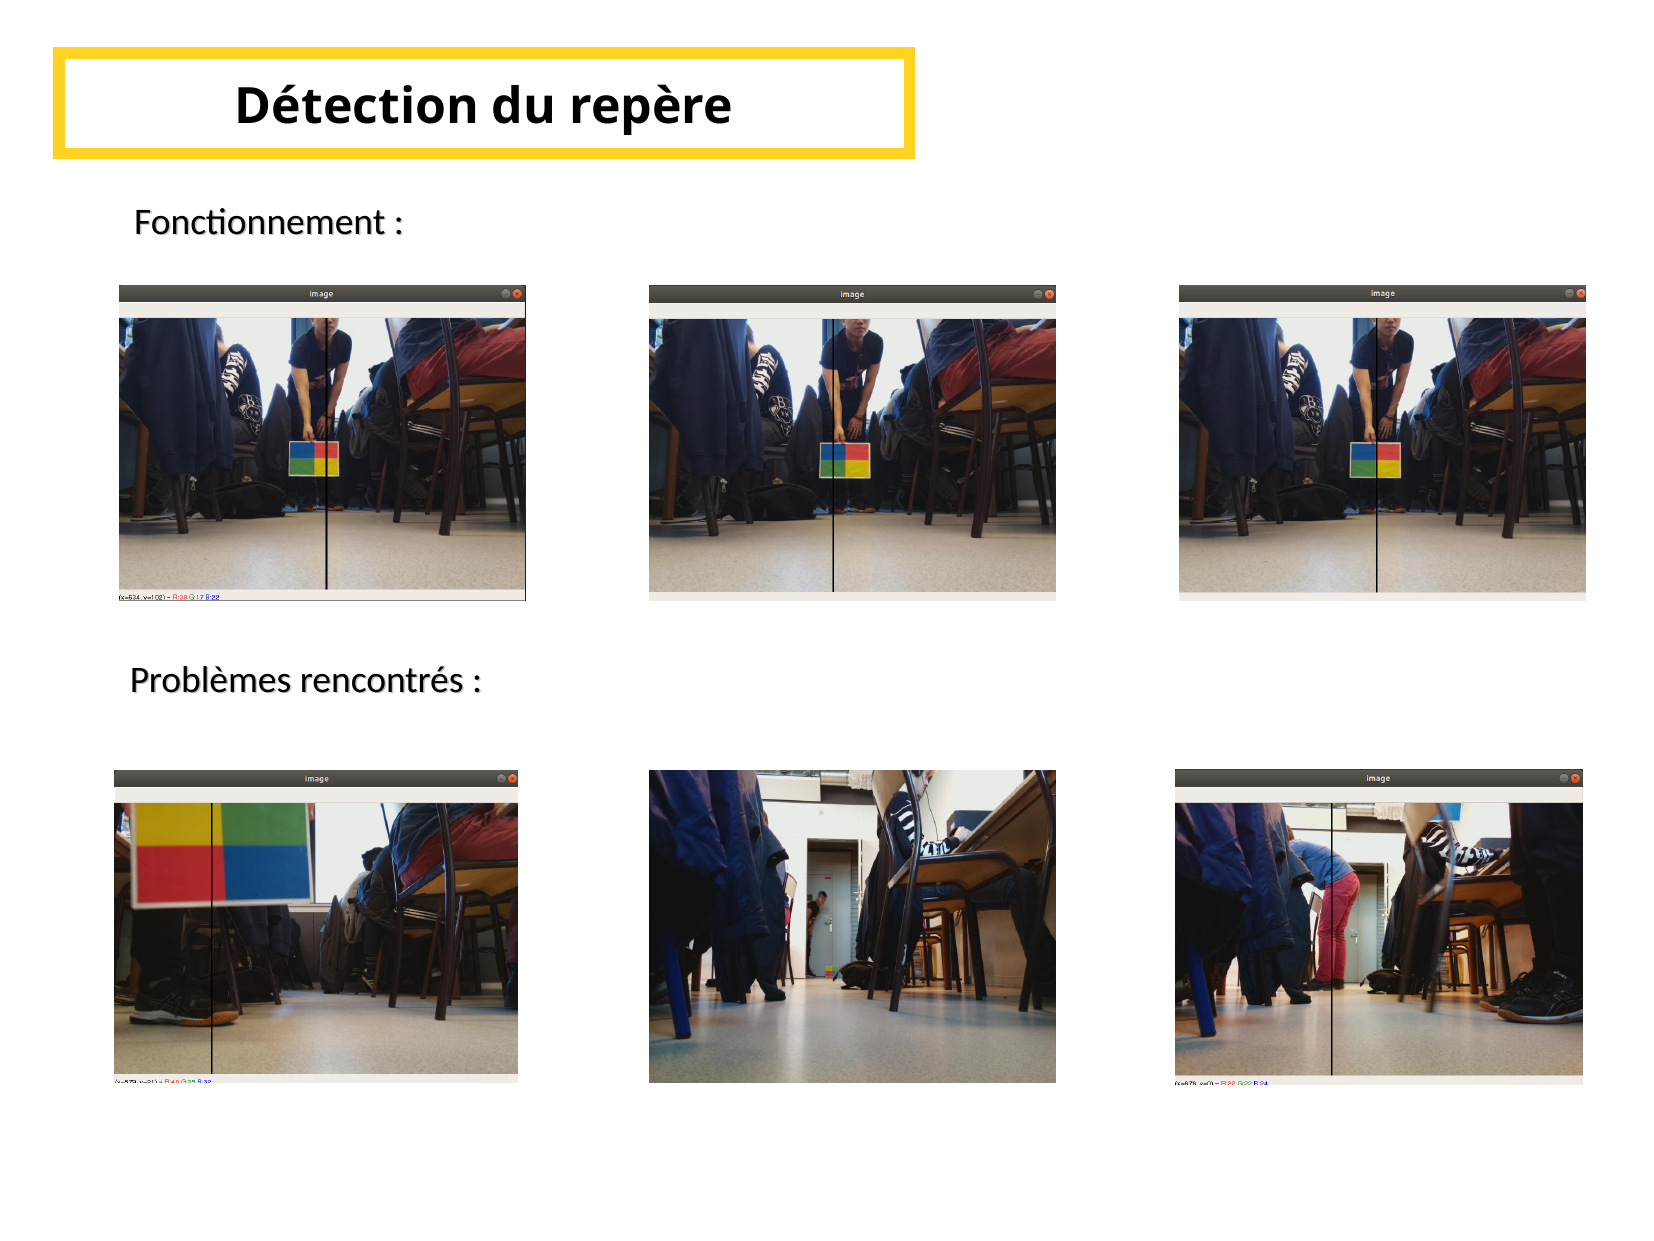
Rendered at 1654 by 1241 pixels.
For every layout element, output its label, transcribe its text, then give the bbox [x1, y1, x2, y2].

picture [1179, 285, 1586, 601]
text_box Problèmes rencontrés : [114, 647, 827, 708]
picture [1175, 769, 1583, 1085]
picture [649, 285, 1056, 601]
picture [114, 770, 518, 1083]
text_box Fonctionnement : [119, 189, 832, 251]
picture [649, 770, 1056, 1083]
picture [119, 285, 526, 601]
text_box Détection du repère [59, 53, 910, 154]
